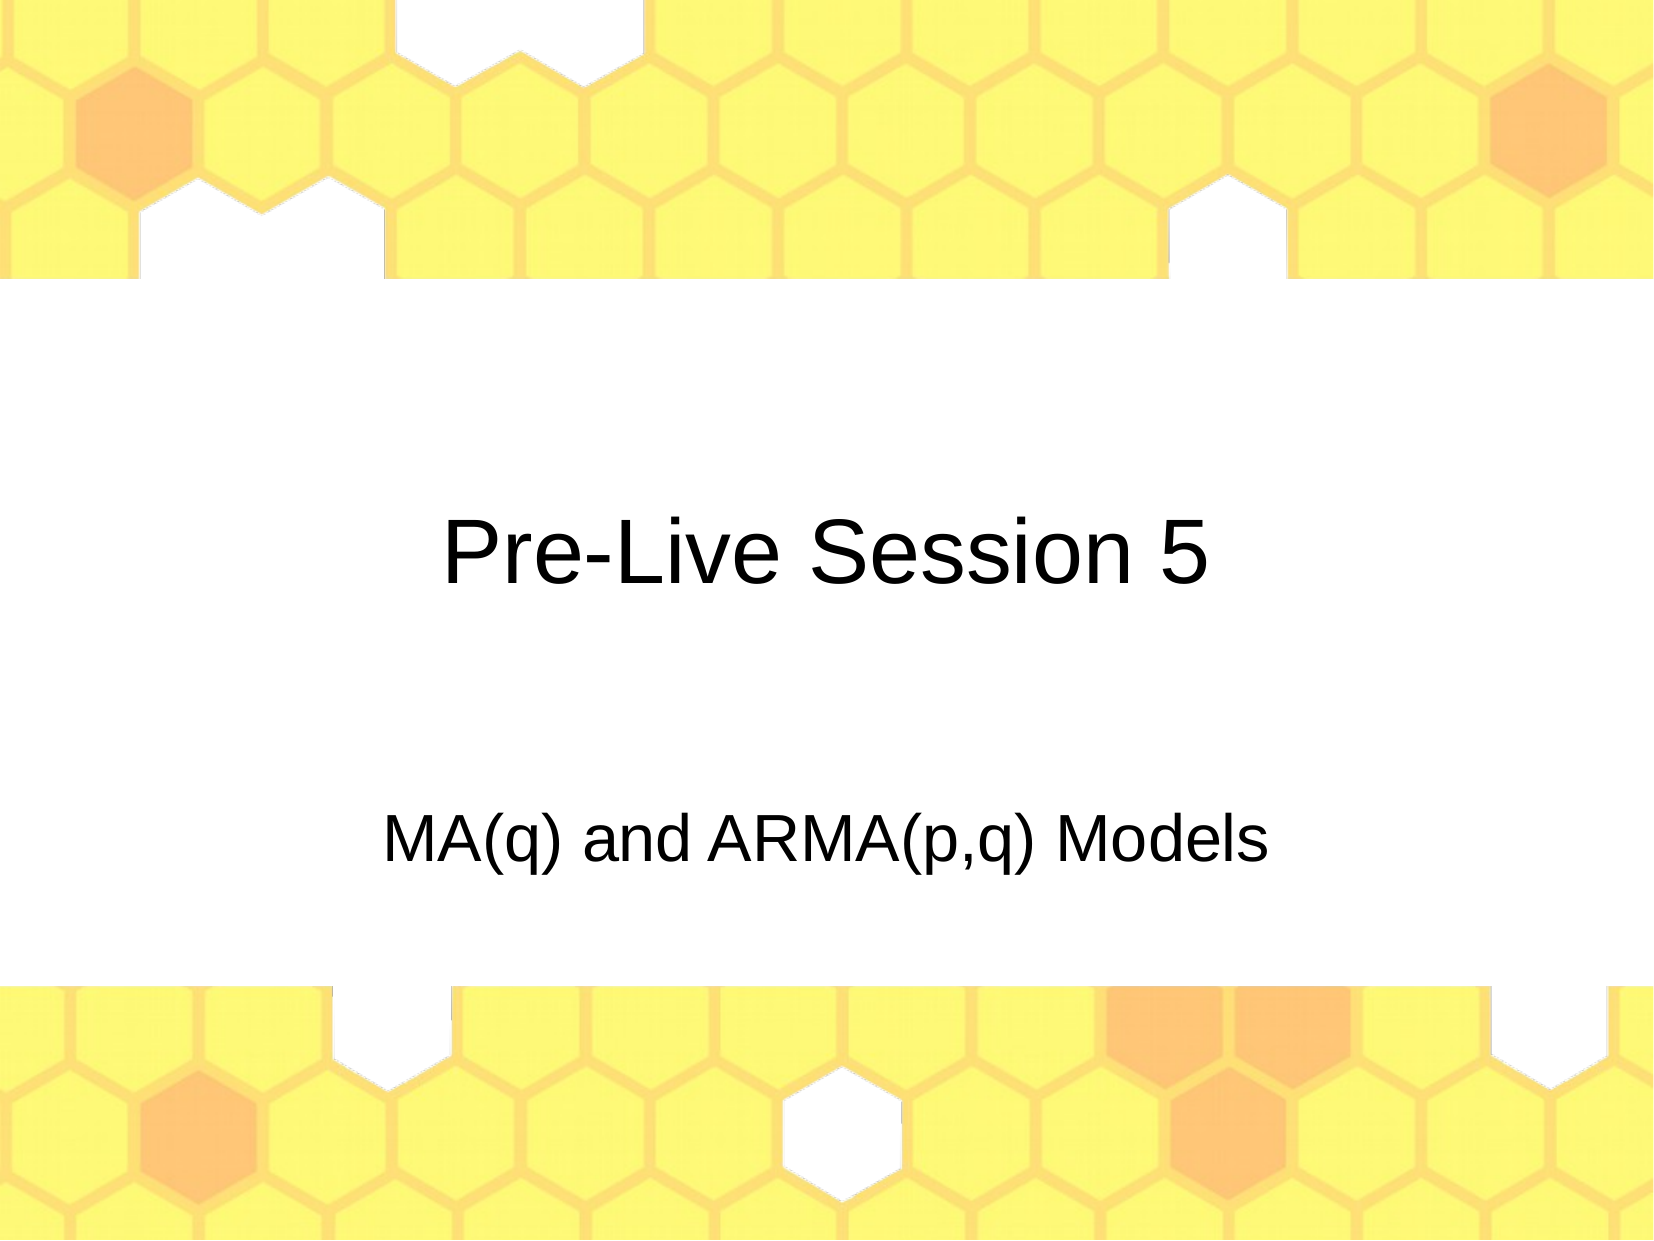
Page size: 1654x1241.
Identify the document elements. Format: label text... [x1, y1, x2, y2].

picture [0, 986, 1654, 1240]
subtitle MA(q) and ARMA(p,q) Models [82, 744, 1571, 934]
title Pre-Live Session 5 [82, 418, 1571, 686]
picture [0, 0, 1654, 279]
